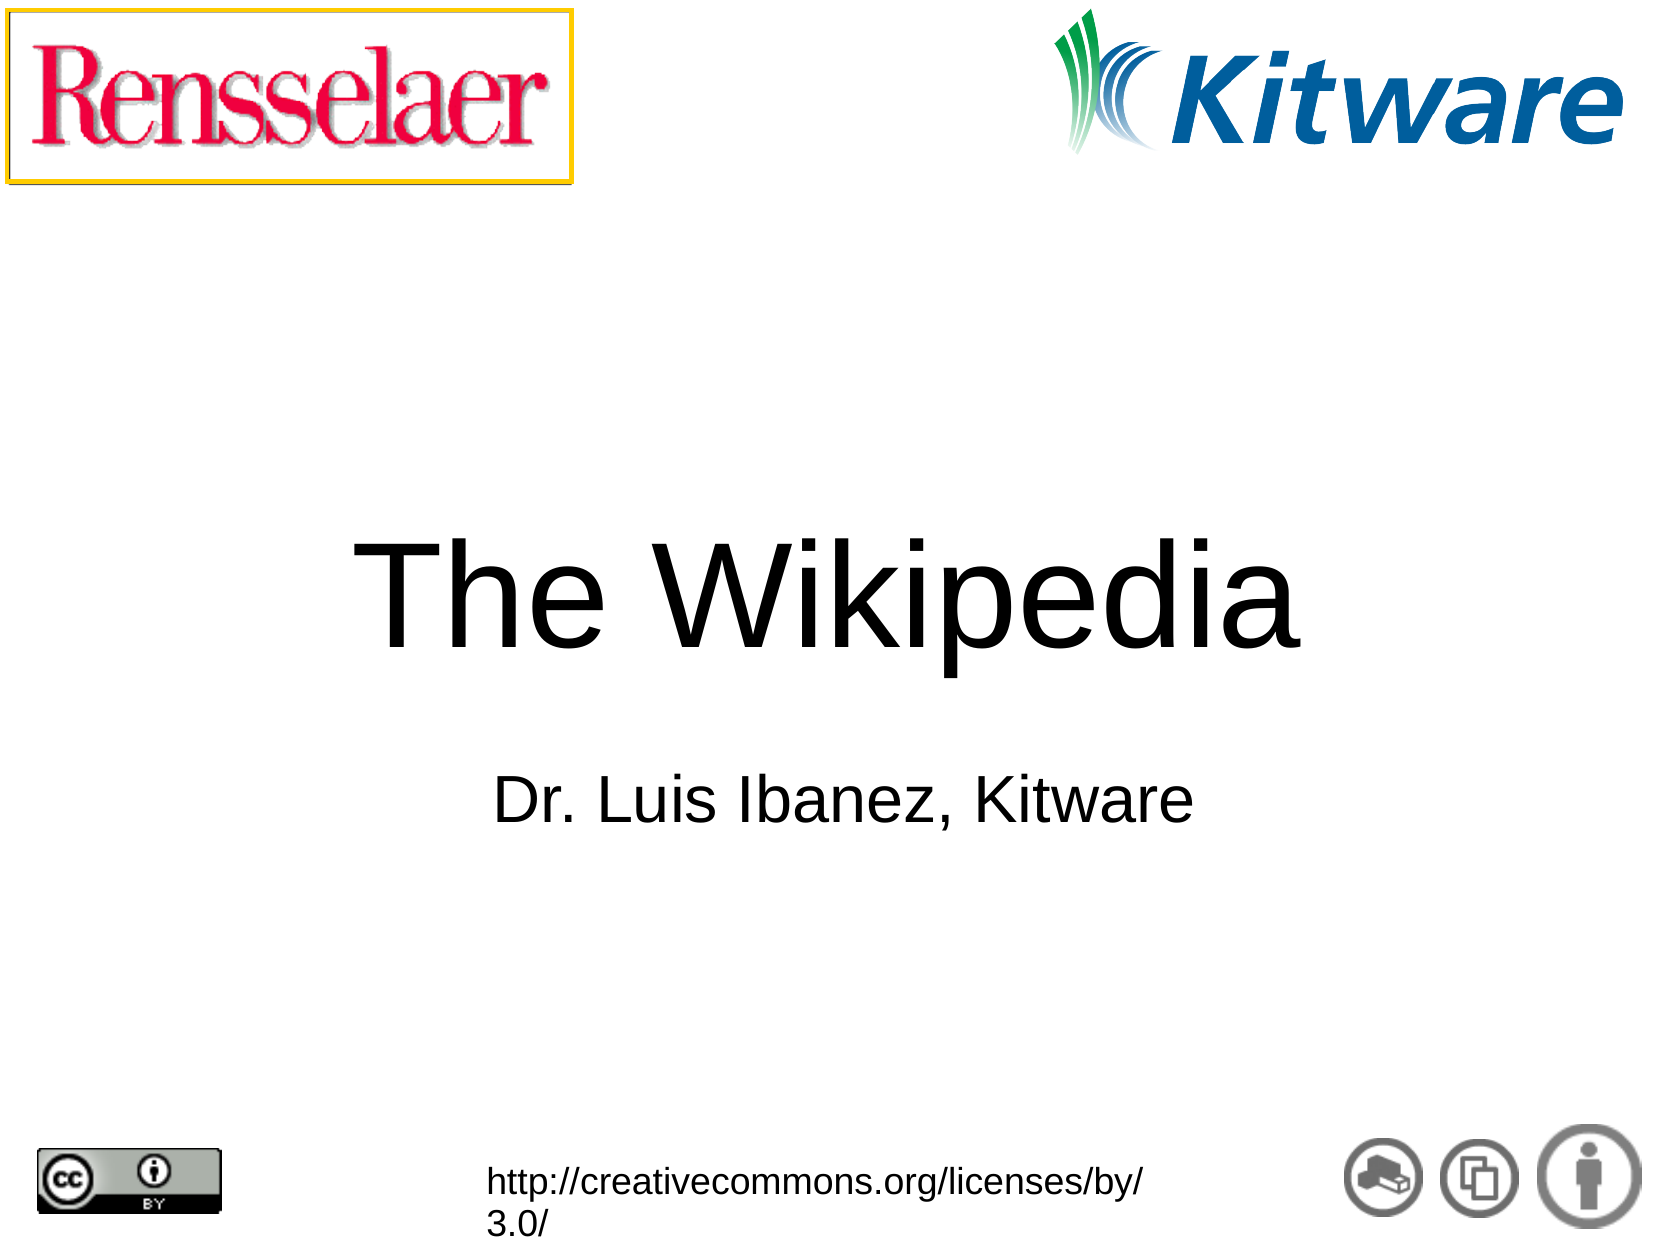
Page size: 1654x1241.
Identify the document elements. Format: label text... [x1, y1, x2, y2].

picture [1440, 1139, 1519, 1218]
picture [1054, 8, 1623, 155]
title The Wikipedia [82, 499, 1571, 693]
picture [2, 6, 572, 190]
picture [9, 12, 569, 179]
picture [37, 1148, 222, 1214]
subtitle Dr. Luis Ibanez, Kitware [82, 699, 1571, 901]
picture [1537, 1124, 1642, 1230]
text_box http://creativecommons.org/licenses/by/3.0/ [471, 1152, 1221, 1210]
picture [1344, 1138, 1423, 1217]
